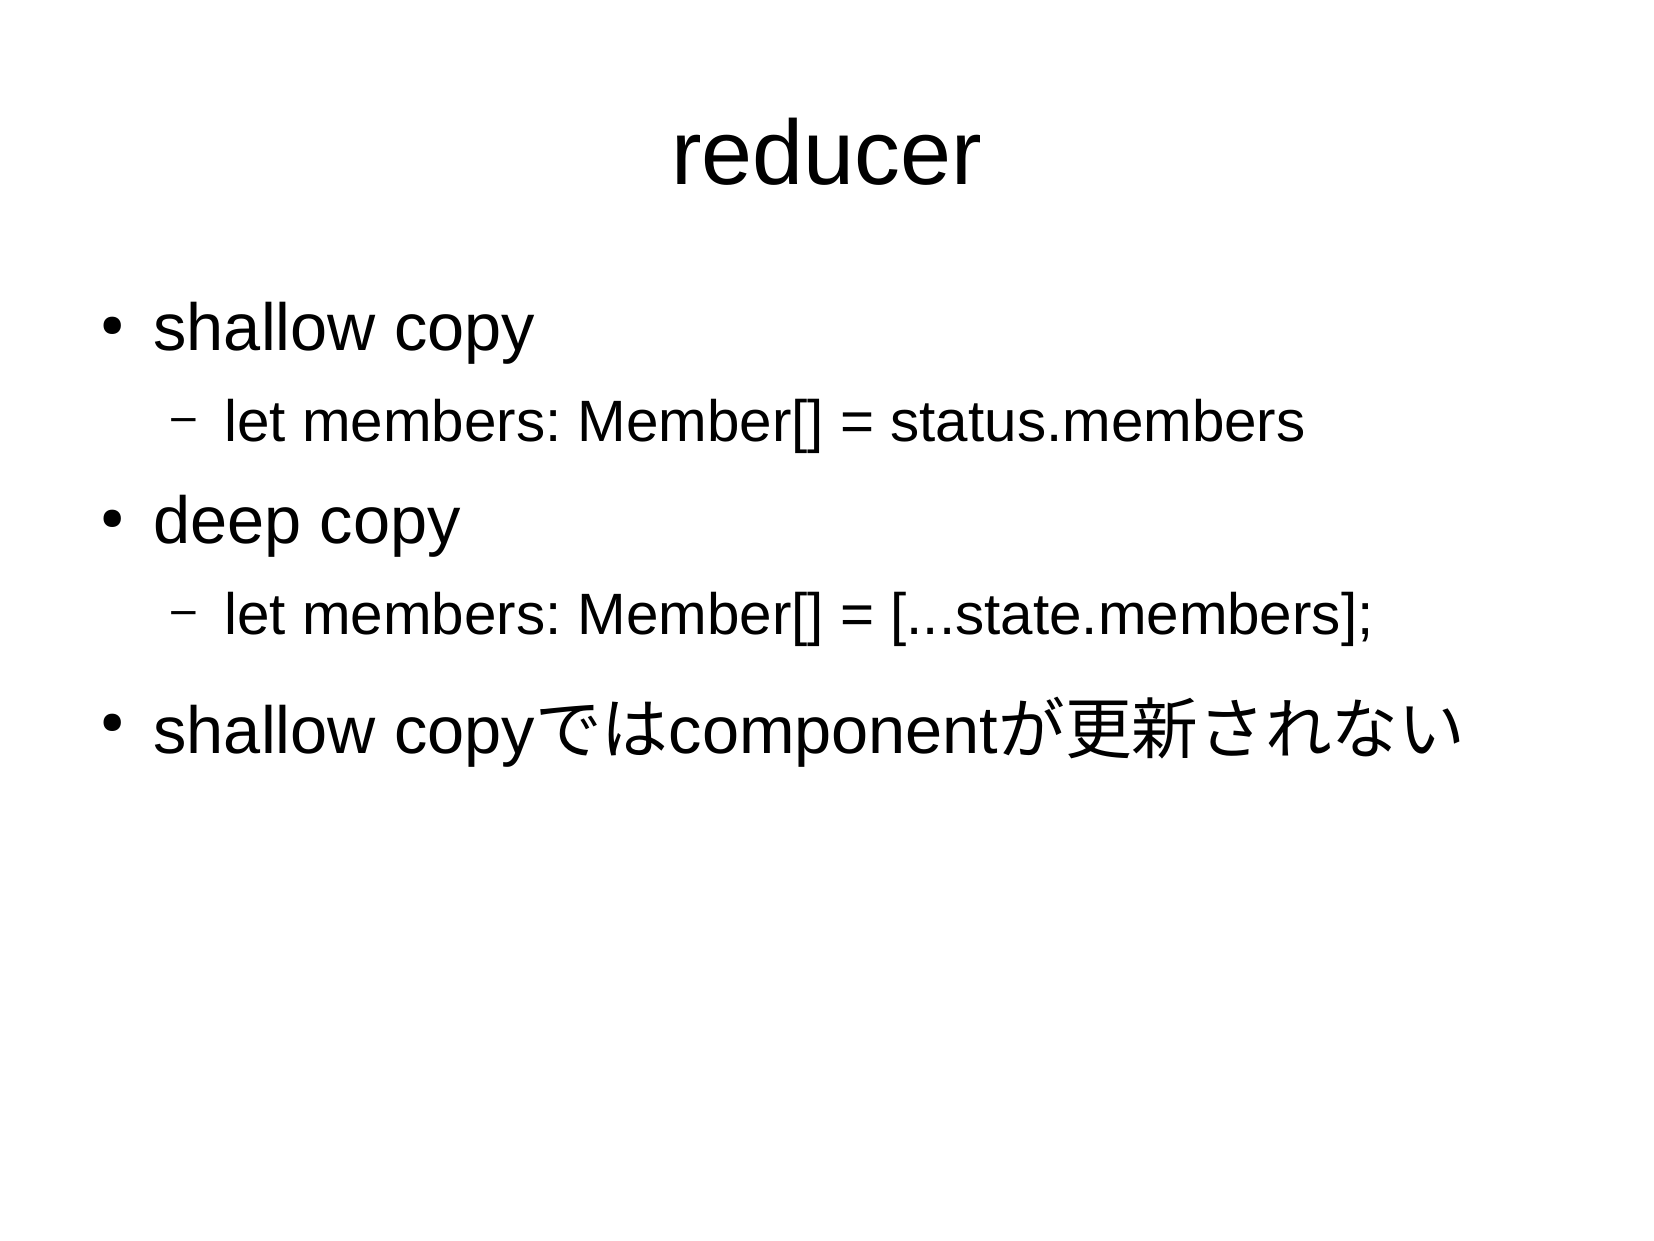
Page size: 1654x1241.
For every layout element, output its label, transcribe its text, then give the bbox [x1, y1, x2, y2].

title reducer [82, 49, 1571, 257]
list shallow copy let members: Member[] = status.members deep copy let members: Member[] = [...state.members]; shallow copyではcomponentが更新されない [82, 290, 1571, 1010]
